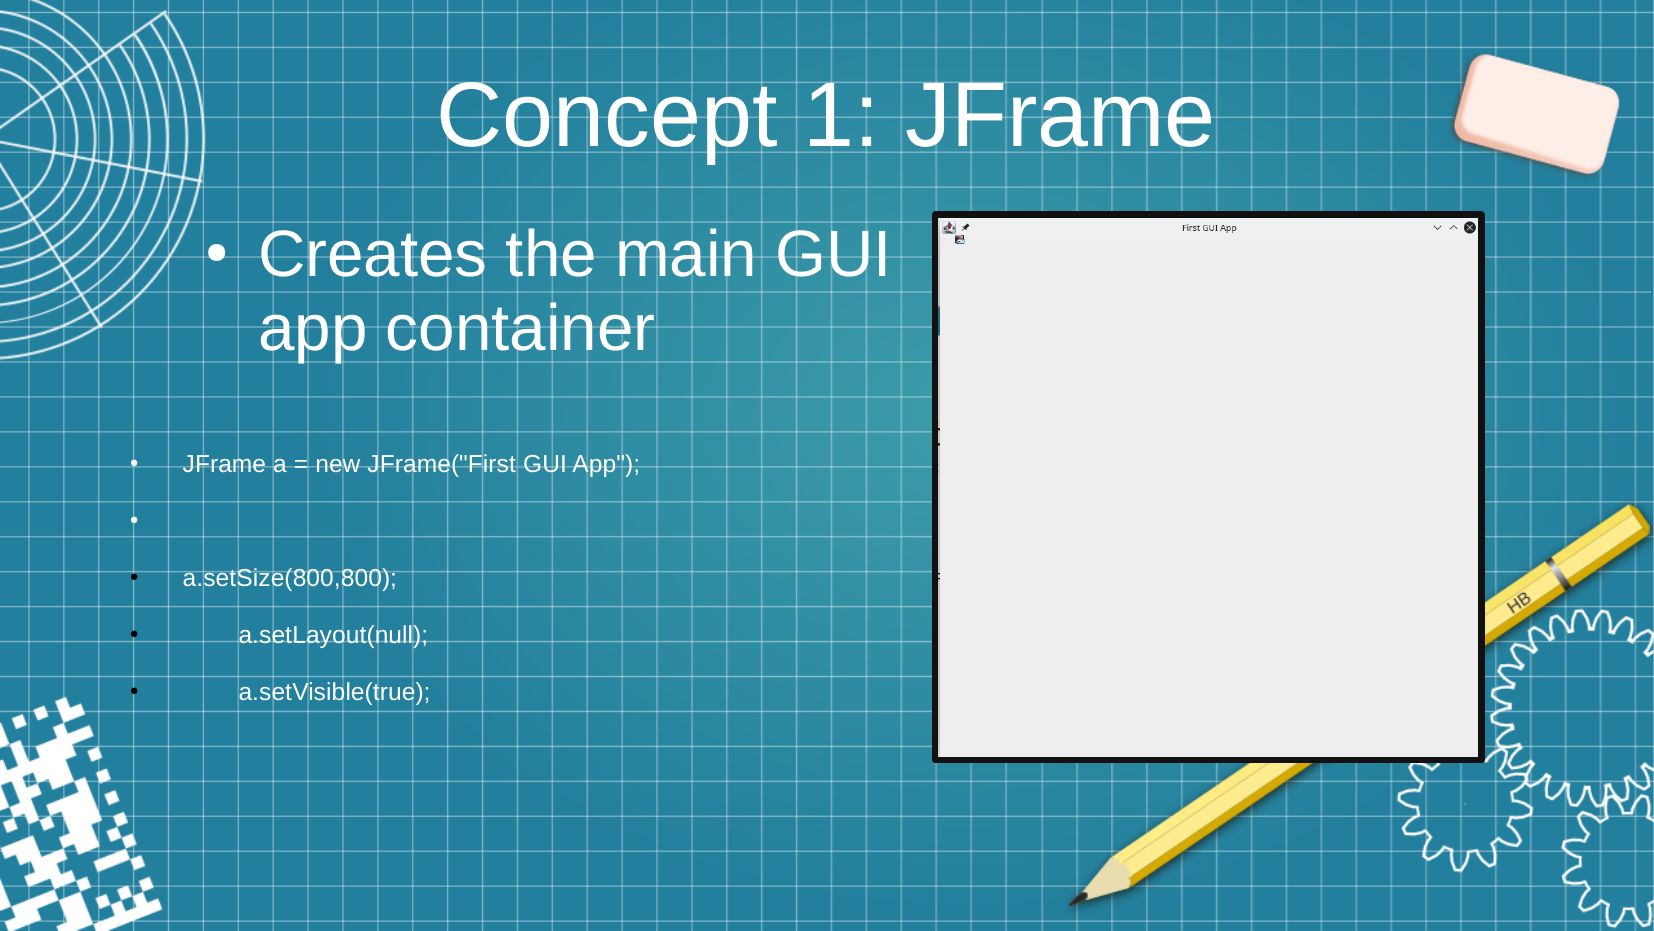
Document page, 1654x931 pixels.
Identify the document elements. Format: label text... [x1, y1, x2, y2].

picture [0, 0, 1654, 931]
title Concept 1: JFrame [82, 37, 1571, 193]
list Creates the main GUI app container [187, 217, 914, 475]
list JFrame a = new JFrame("First GUI App"); a.setSize(800,800); a.setLayout(null); a.setVisible(true); [112, 450, 839, 708]
